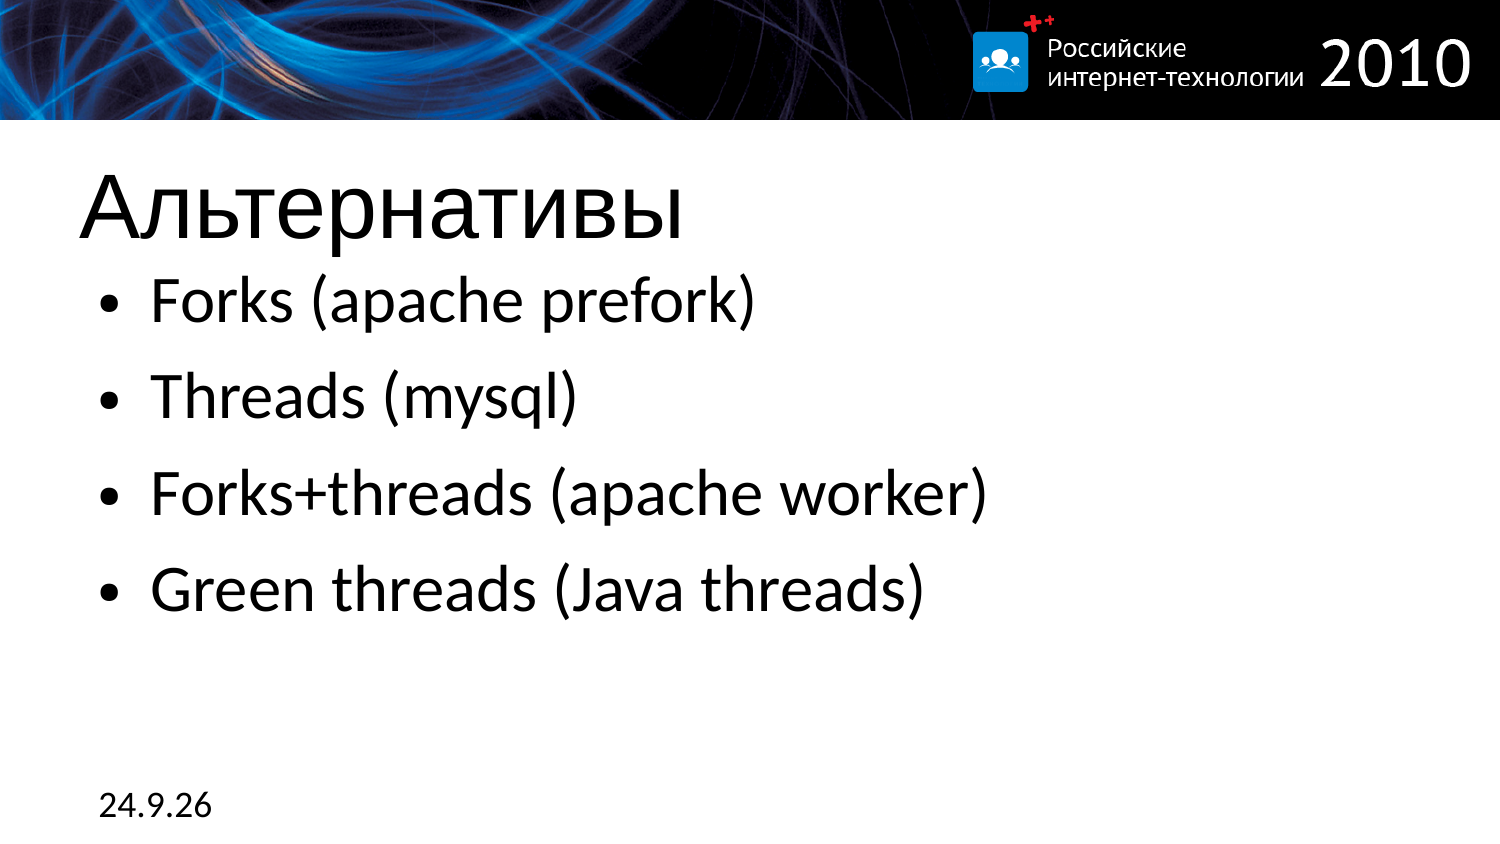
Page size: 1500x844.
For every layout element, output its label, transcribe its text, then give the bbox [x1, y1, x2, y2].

list Forks (apache prefork) Threads (mysql) Forks+threads (apache worker) Green threads (Java threads) [79, 272, 1430, 750]
picture [0, 0, 1500, 120]
title Альтернативы [79, 149, 1430, 264]
